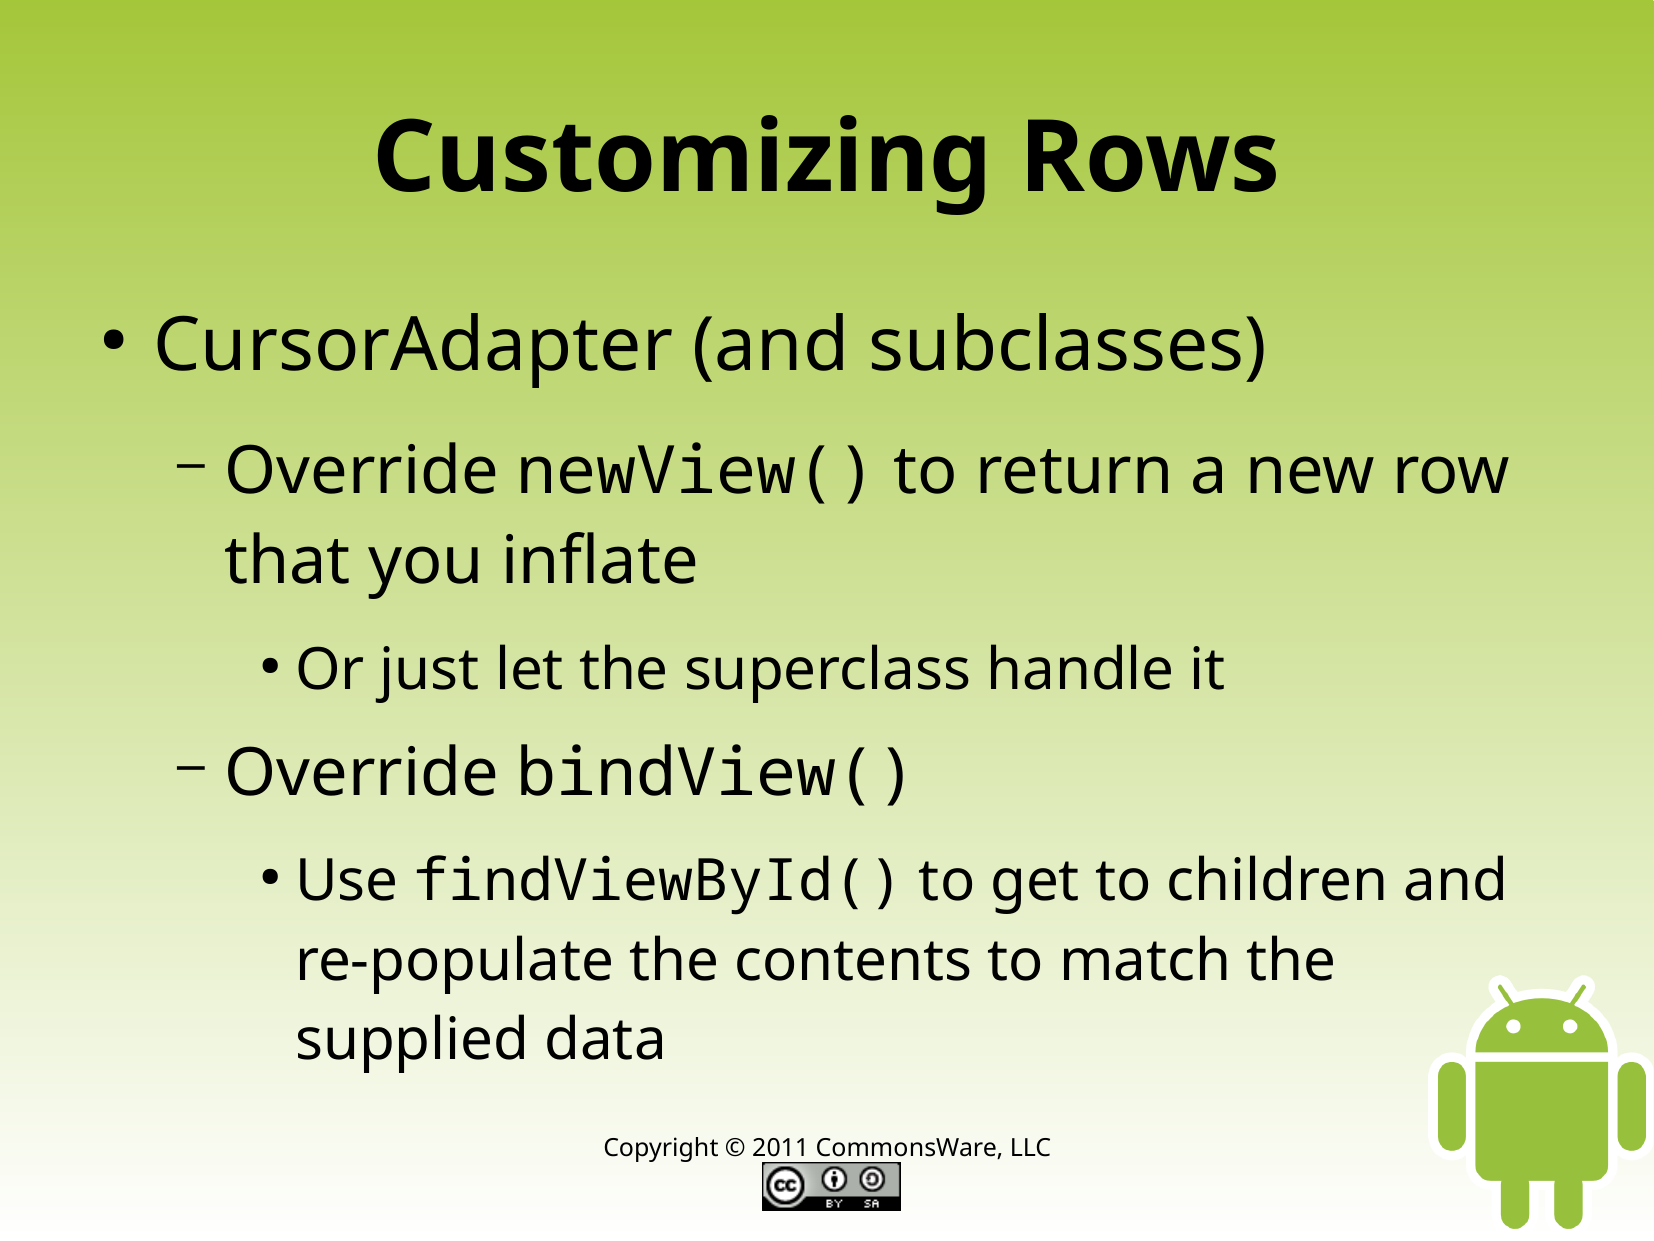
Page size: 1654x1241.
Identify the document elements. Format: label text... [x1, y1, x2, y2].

picture [762, 1162, 901, 1211]
list CursorAdapter (and subclasses) Override newView() to return a new row that you inflate Or just let the superclass handle it Override bindView() Use findViewById() to get to children and re-populate the contents to match the supplied data [82, 290, 1571, 1007]
title Customizing Rows [82, 49, 1571, 257]
picture [1428, 975, 1654, 1238]
